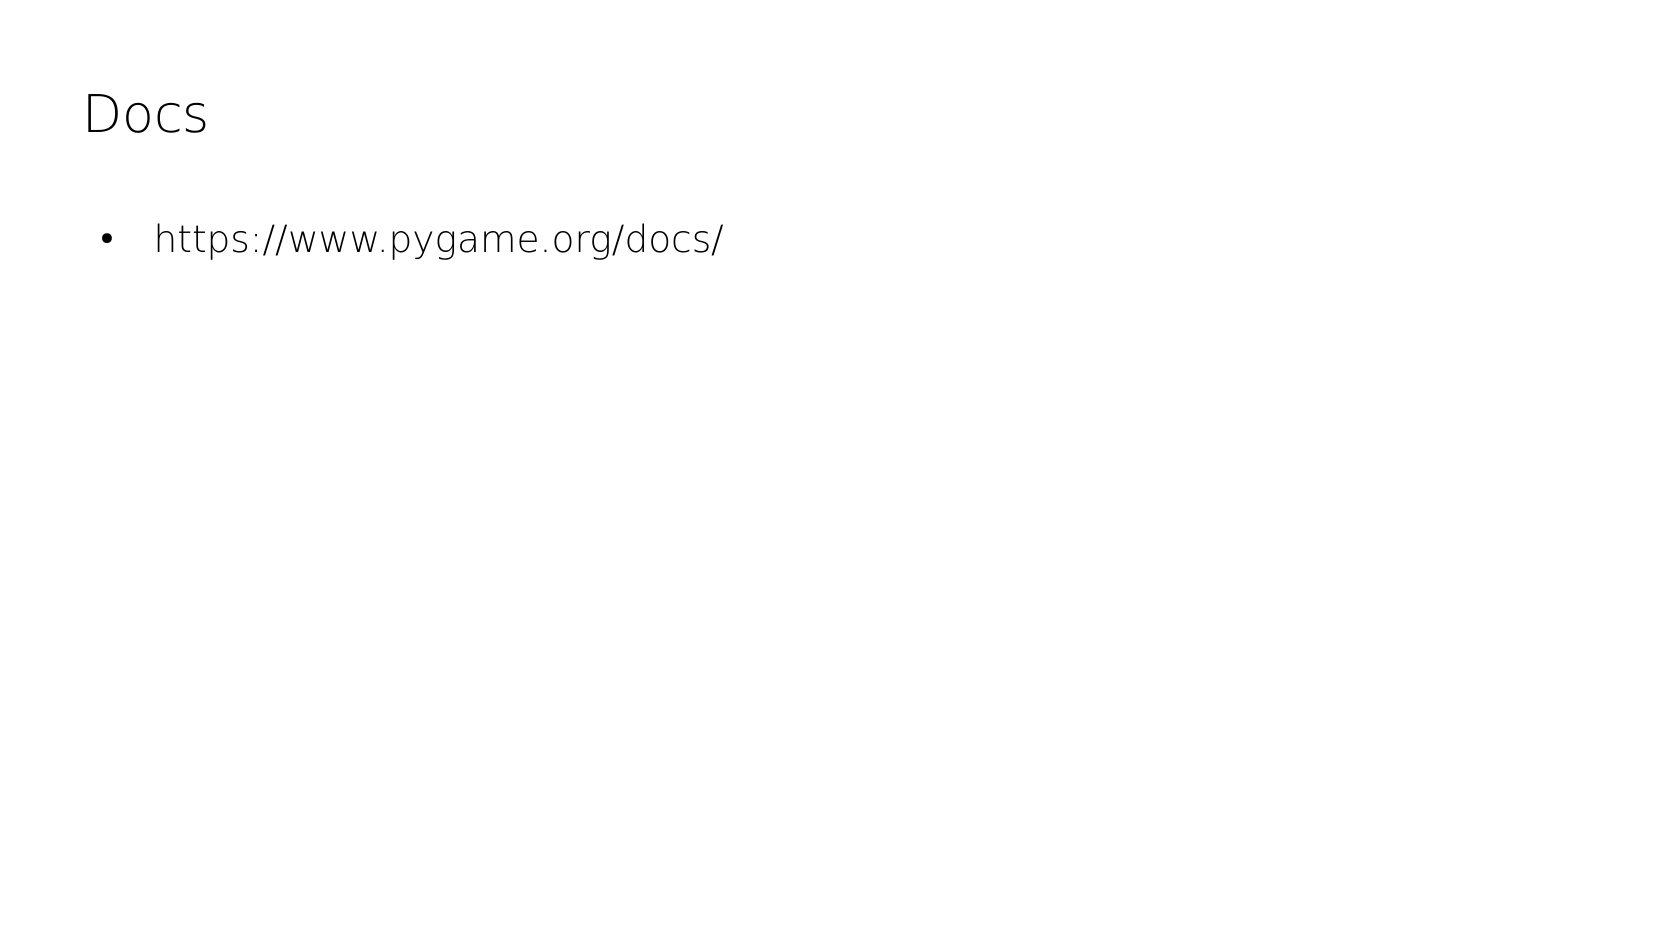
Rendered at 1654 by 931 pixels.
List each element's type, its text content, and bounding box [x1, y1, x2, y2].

title Docs [82, 37, 1571, 193]
list https://www.pygame.org/docs/ [82, 217, 1571, 758]
